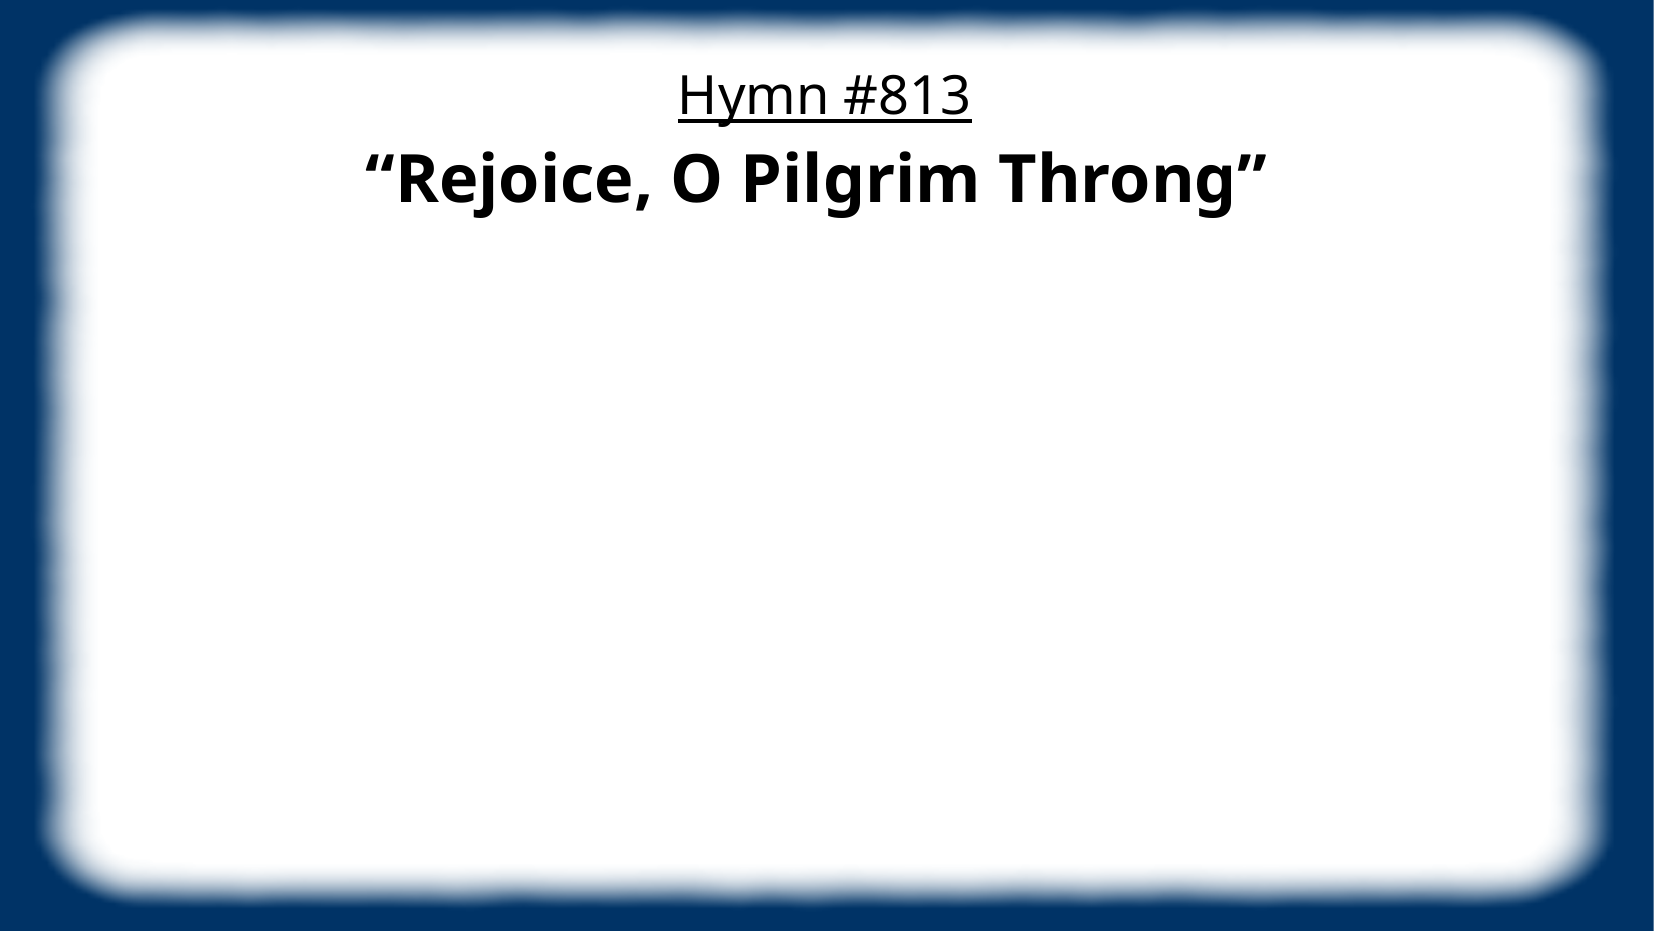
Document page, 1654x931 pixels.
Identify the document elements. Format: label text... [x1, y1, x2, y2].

picture [0, 0, 1654, 931]
text_box Hymn #813 “Rejoice, O Pilgrim Throng” [90, 49, 1561, 226]
